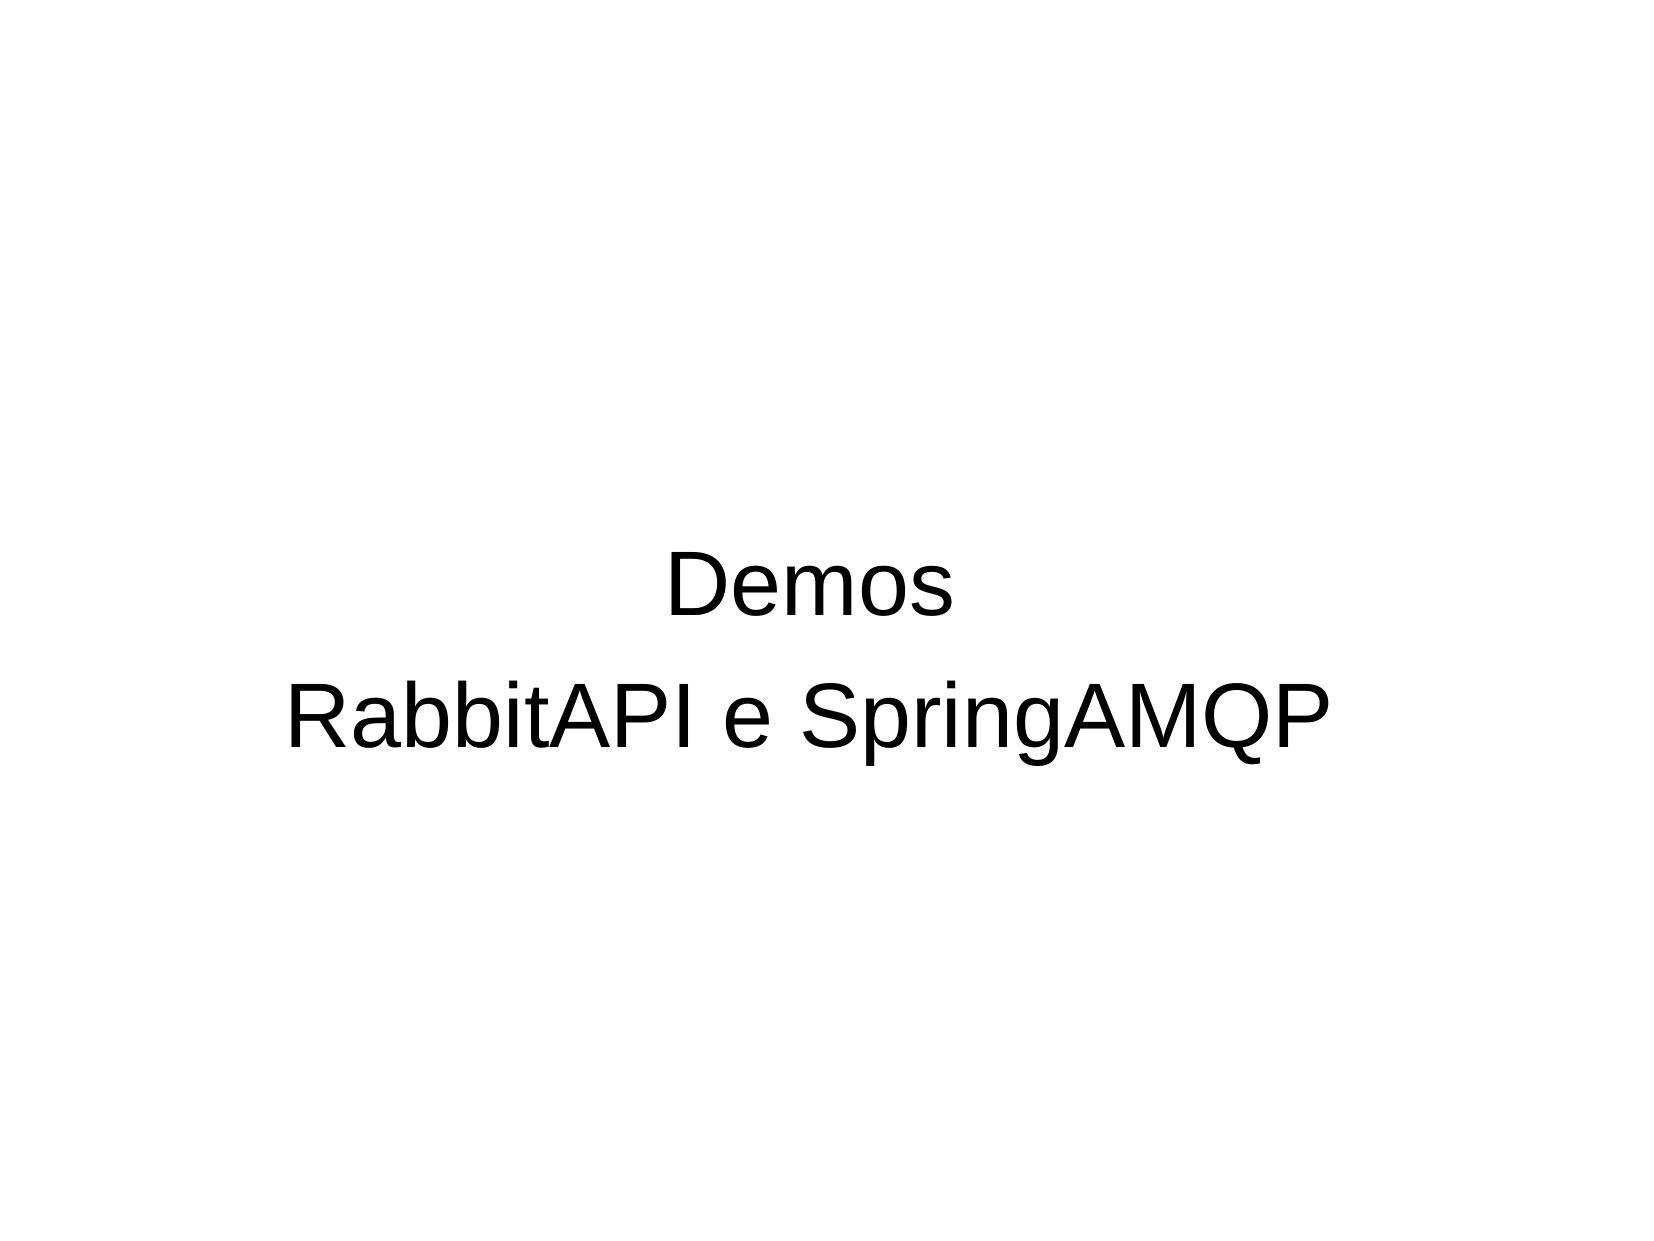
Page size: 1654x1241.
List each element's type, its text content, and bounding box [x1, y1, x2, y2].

list Demos RabbitAPI e SpringAMQP [82, 290, 1538, 1010]
